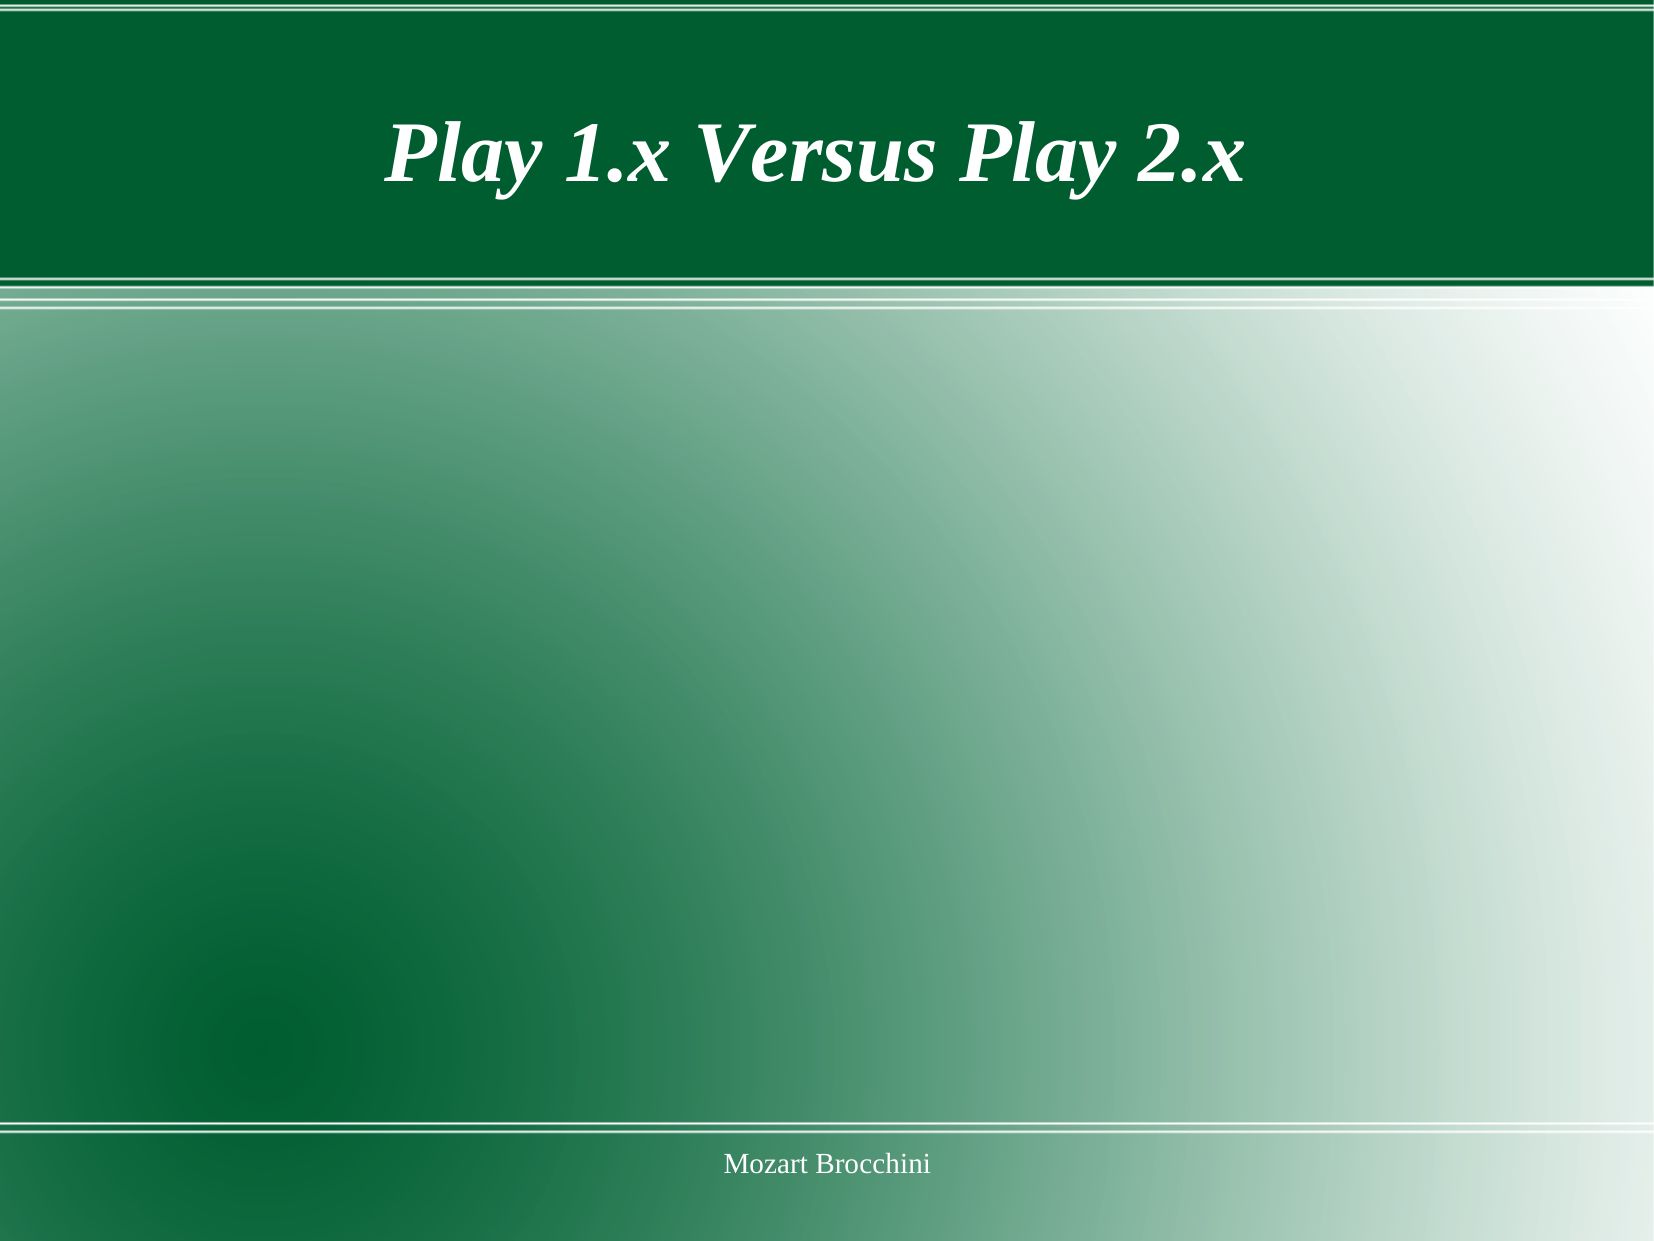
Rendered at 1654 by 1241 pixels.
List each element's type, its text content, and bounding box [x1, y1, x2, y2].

title Play 1.x Versus Play 2.x [82, 49, 1571, 257]
picture [0, 0, 1654, 1241]
